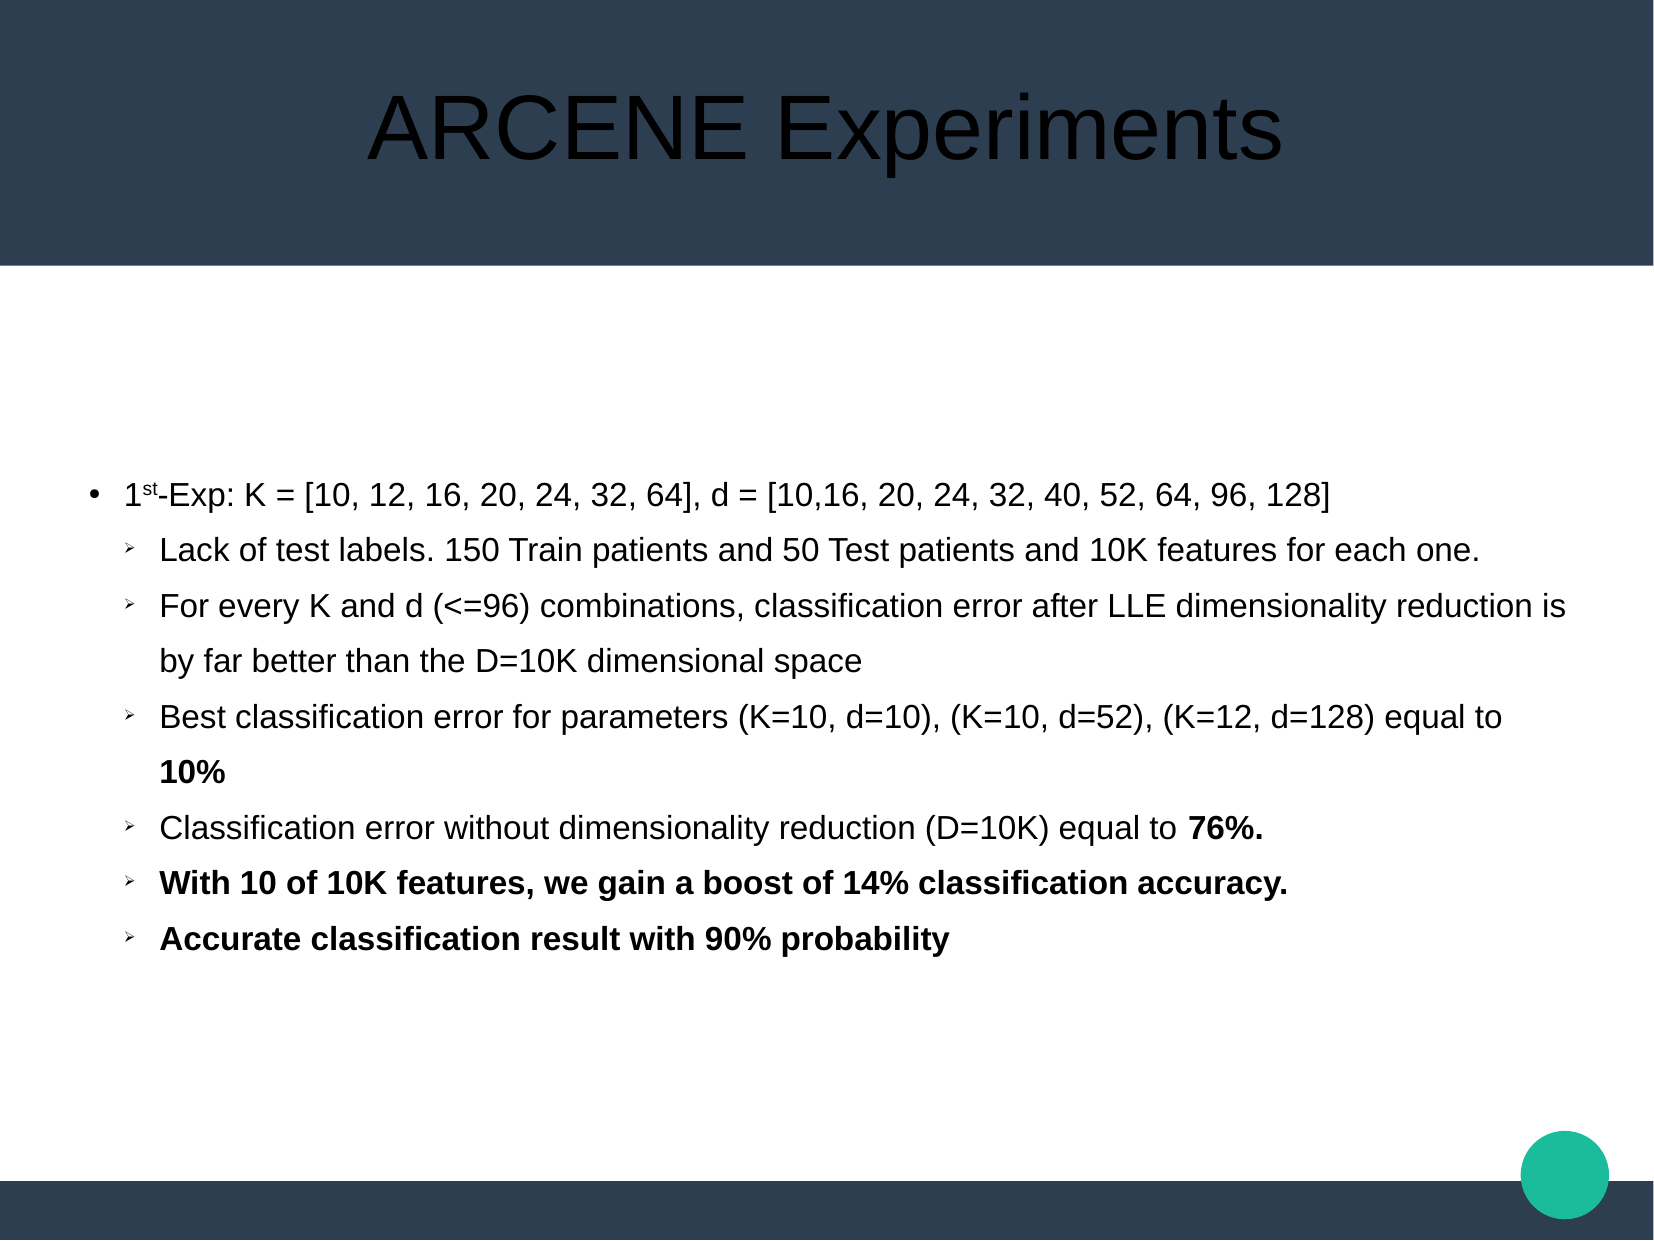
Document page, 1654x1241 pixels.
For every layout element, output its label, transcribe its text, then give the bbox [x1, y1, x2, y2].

title ARCENE Experiments [59, 49, 1595, 207]
subtitle 1st-Exp: K = [10, 12, 16, 20, 24, 32, 64], d = [10,16, 20, 24, 32, 40, 52, 64, 96, 128] Lack of test labels. 150 Train patients and 50 Test patients and 10K features for each one. For every K and d (<=96) combinations, classification error after LLE dimensionality reduction is by far better than the D=10K dimensional space Best classification error for parameters (K=10, d=10), (K=10, d=52), (K=12, d=128) equal to 10% Classification error without dimensionality reduction (D=10K) equal to 76%. With 10 of 10K features, we gain a boost of 14% classification accuracy. Accurate classification result with 90% probability [88, 290, 1577, 1126]
